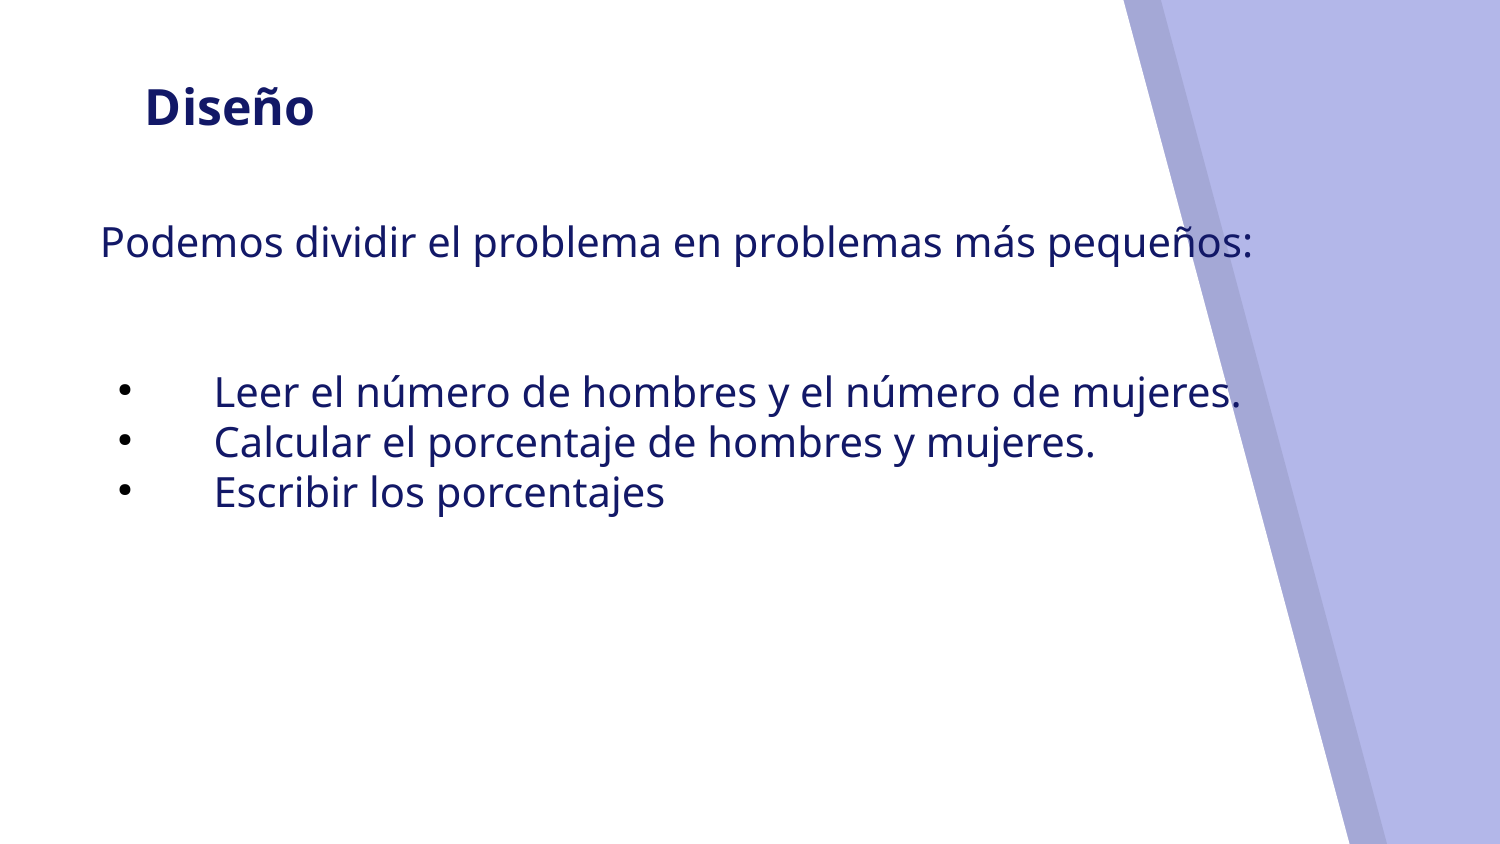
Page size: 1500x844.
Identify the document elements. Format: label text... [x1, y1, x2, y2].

list Podemos dividir el problema en problemas más pequeños: Leer el número de hombres y el número de mujeres. Calcular el porcentaje de hombres y mujeres. Escribir los porcentajes [47, 200, 1418, 571]
title Diseño [129, 70, 1004, 151]
